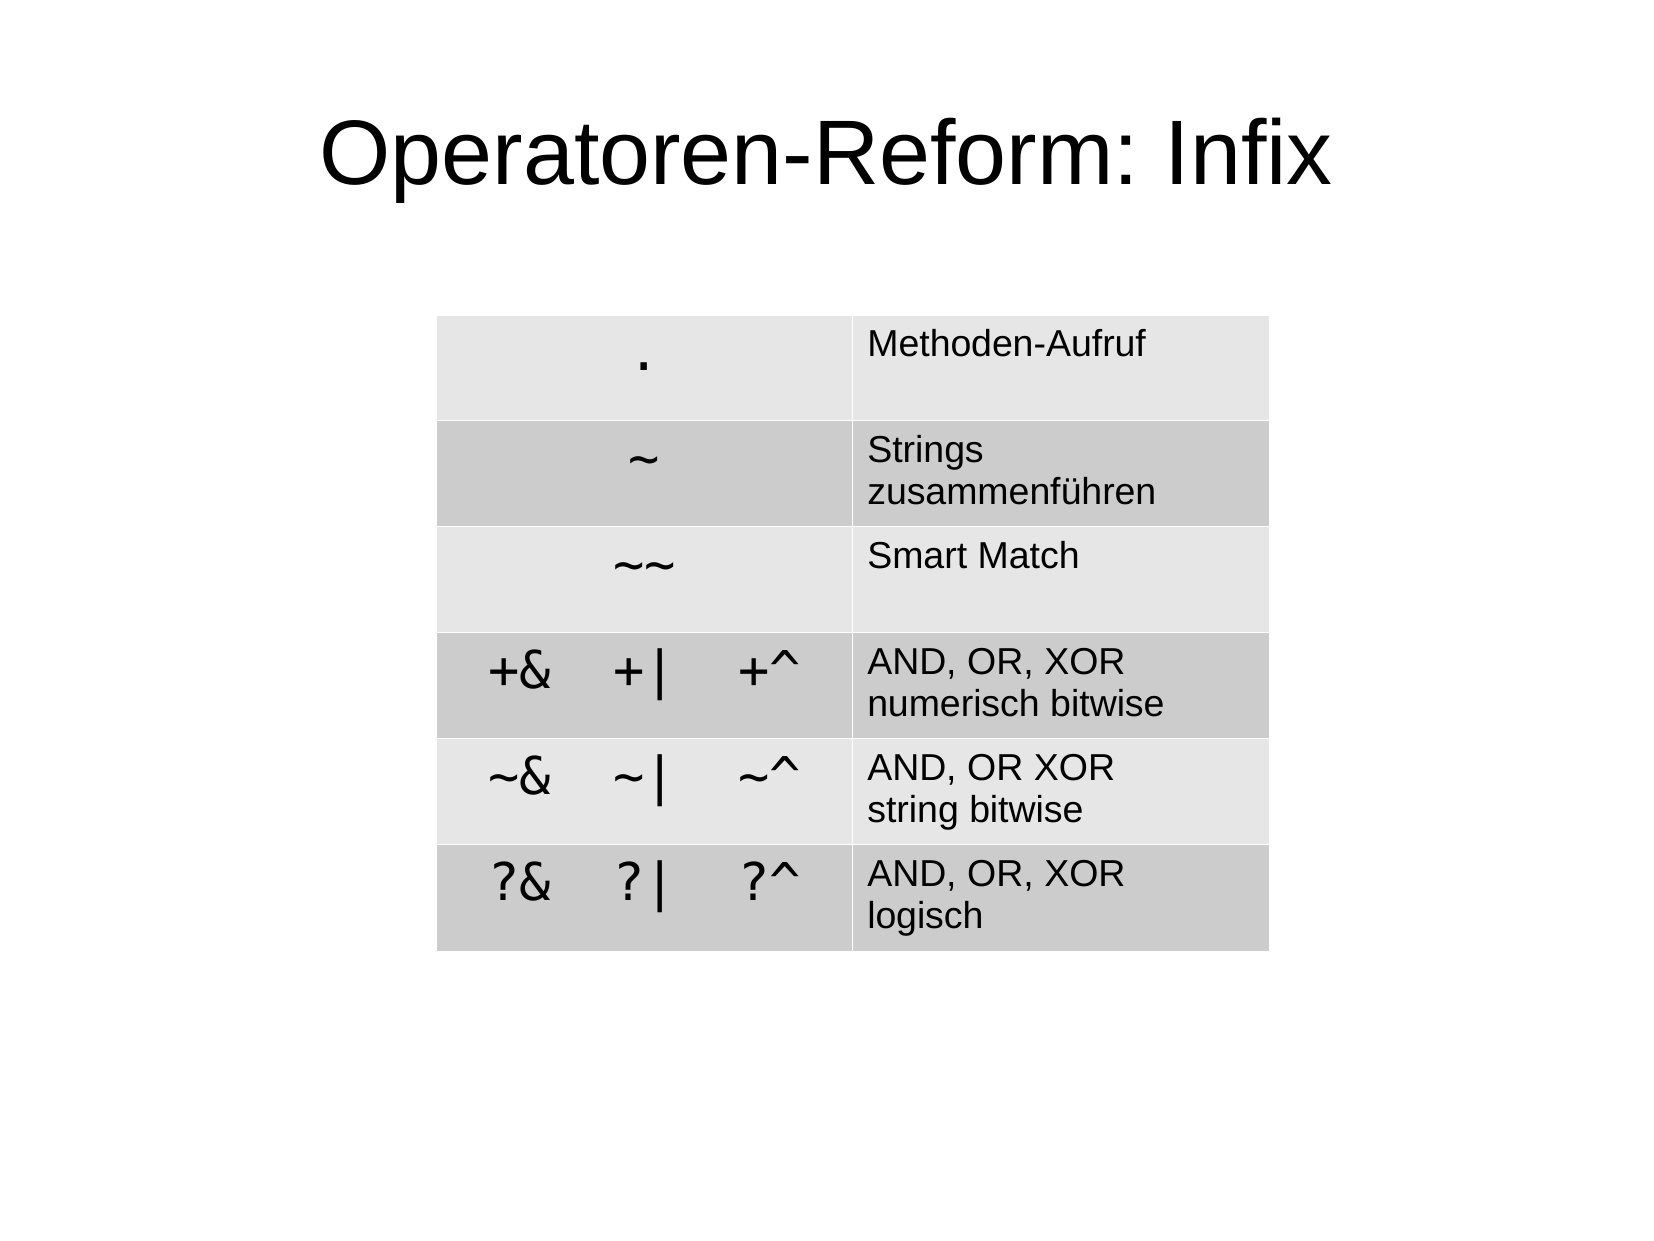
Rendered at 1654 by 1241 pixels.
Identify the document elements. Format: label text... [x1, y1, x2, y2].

table_header Methoden-Aufruf [853, 316, 1269, 420]
table_cell ?& ?| ?^ [437, 845, 852, 951]
table_header . [437, 316, 852, 420]
table_cell AND, OR XOR string bitwise [853, 739, 1269, 844]
table_cell Strings zusammenführen [853, 421, 1269, 526]
table_cell ~ [437, 421, 852, 526]
title Operatoren-Reform: Infix [82, 49, 1571, 257]
table_cell AND, OR, XOR logisch [853, 845, 1269, 951]
table_cell ~& ~| ~^ [437, 739, 852, 844]
table_cell +& +| +^ [437, 633, 852, 738]
table_cell ~~ [437, 527, 852, 632]
table_cell AND, OR, XOR numerisch bitwise [853, 633, 1269, 738]
table_cell Smart Match [853, 527, 1269, 632]
